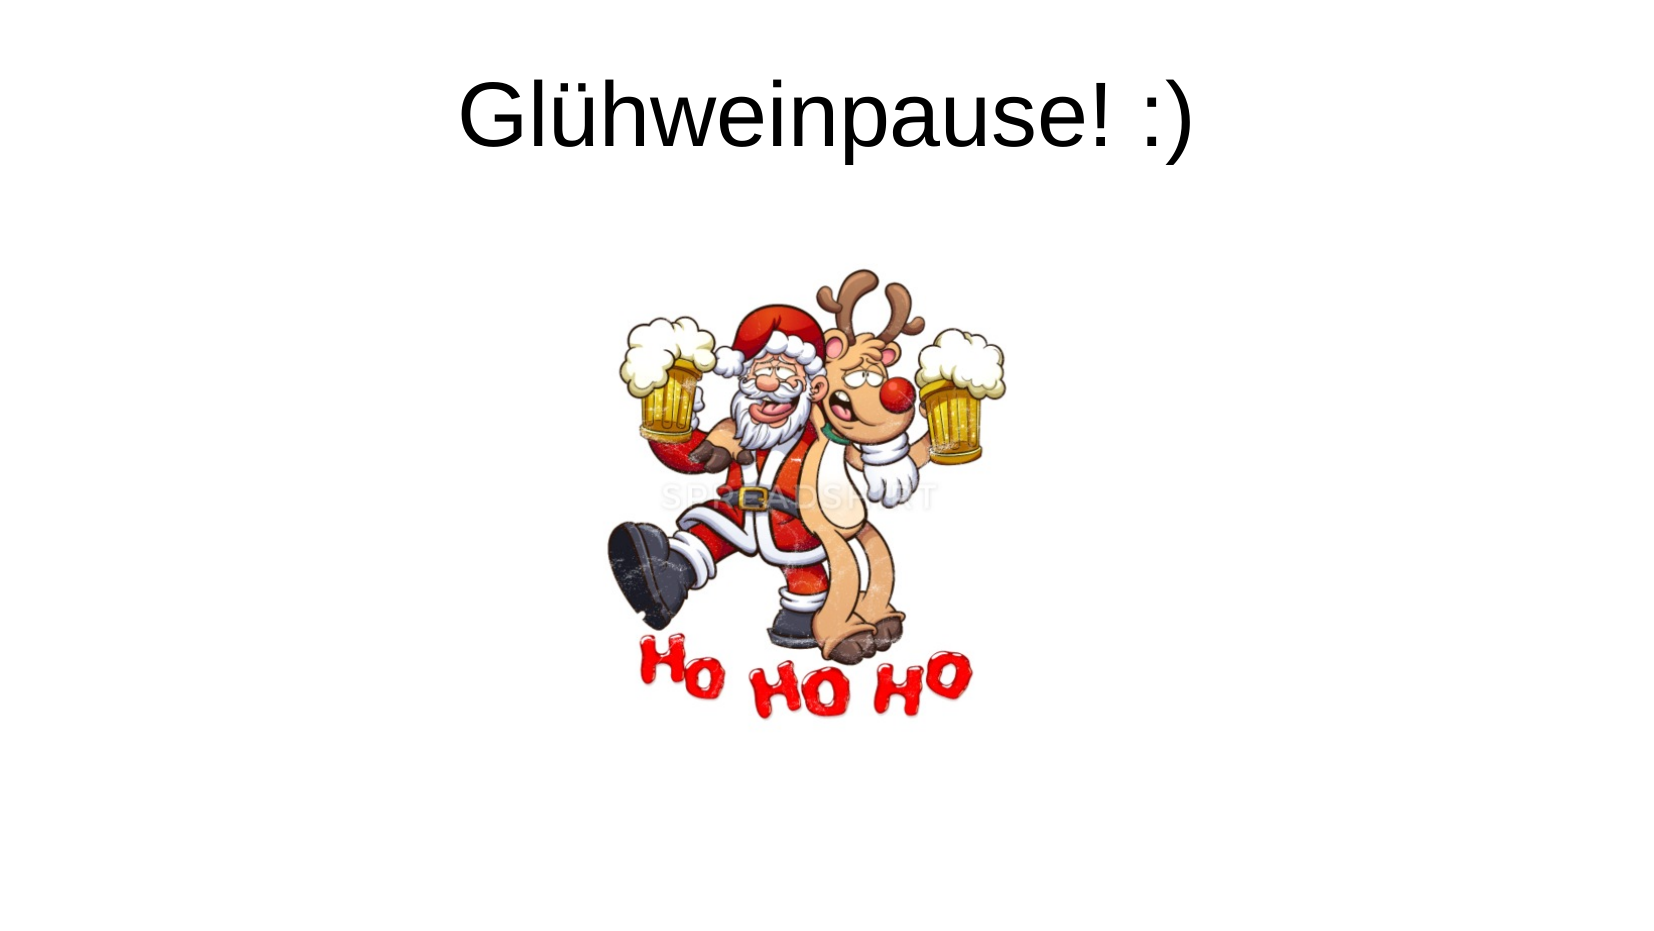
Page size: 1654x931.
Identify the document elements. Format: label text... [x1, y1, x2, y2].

title Glühweinpause! :) [82, 37, 1571, 193]
picture [555, 247, 1059, 752]
